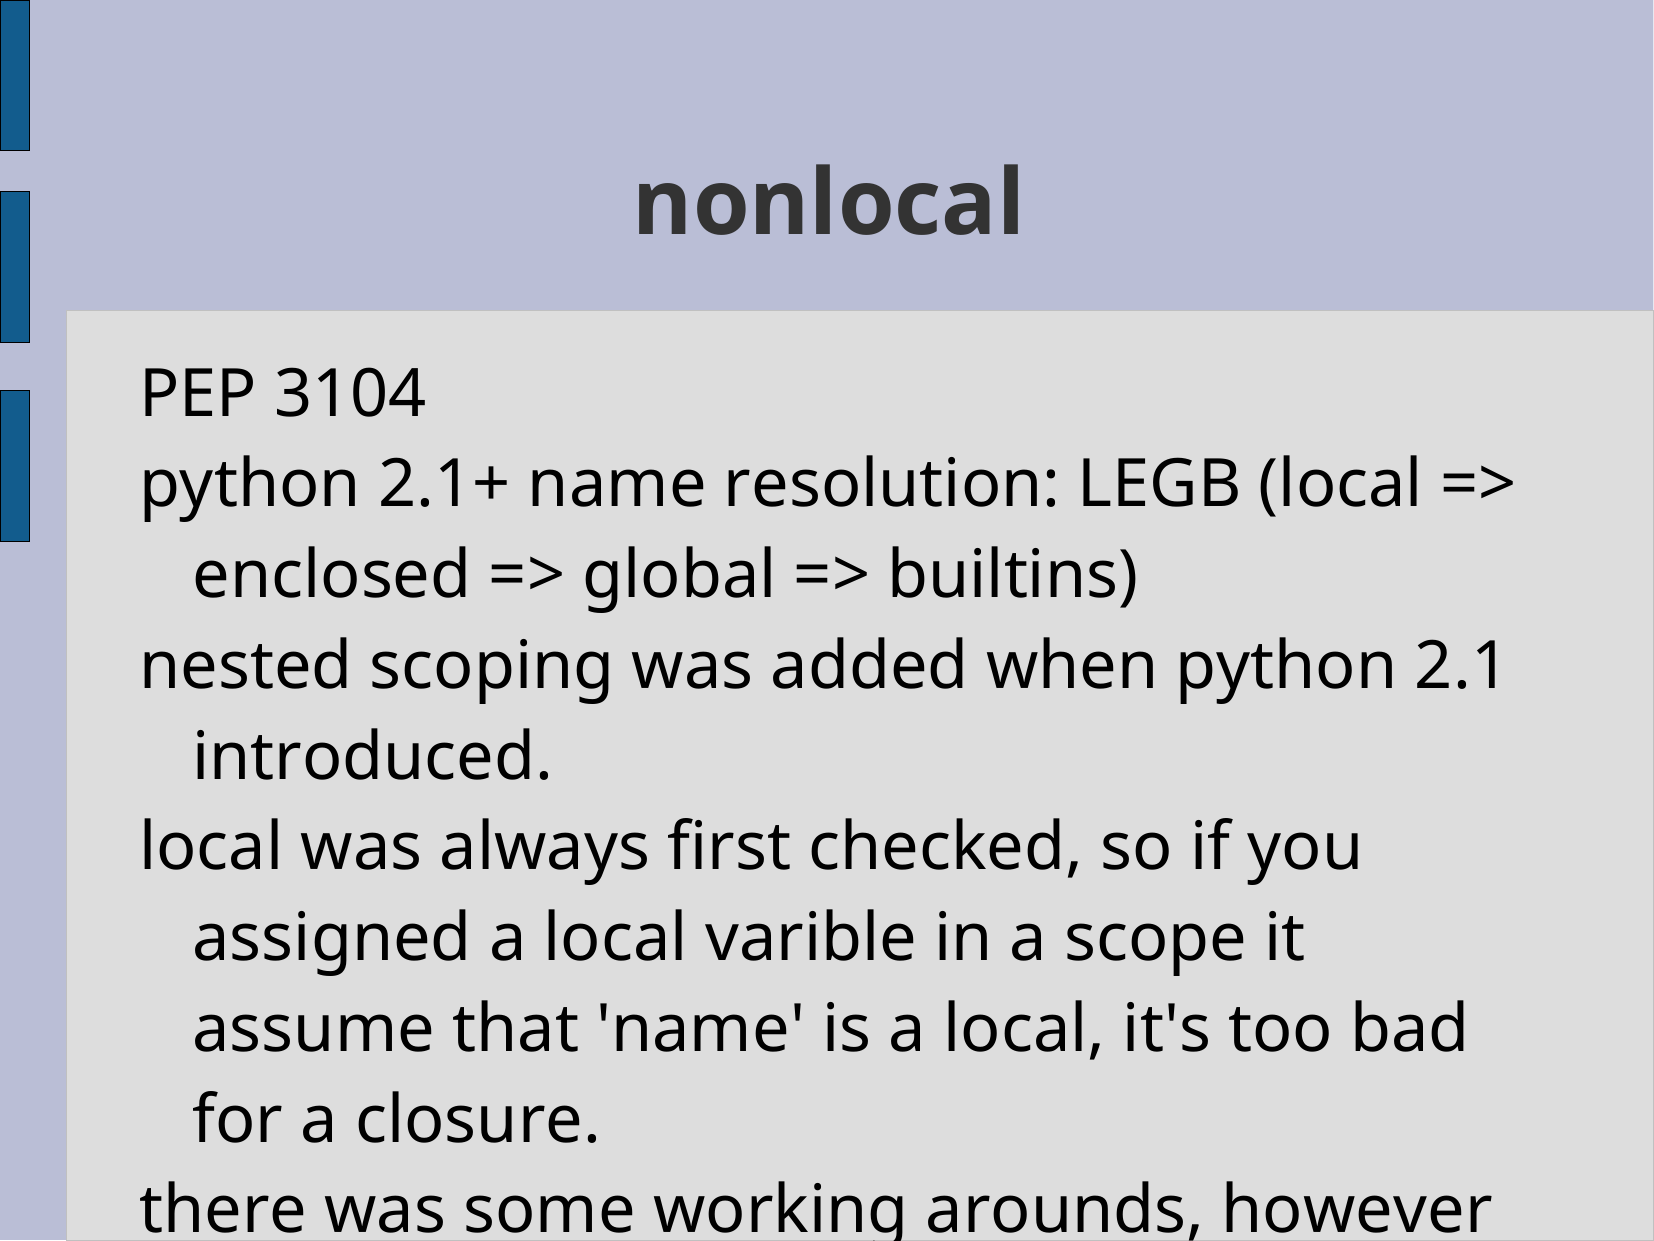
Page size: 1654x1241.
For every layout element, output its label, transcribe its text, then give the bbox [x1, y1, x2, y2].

title nonlocal [123, 102, 1536, 296]
list PEP 3104 python 2.1+ name resolution: LEGB (local => enclosed => global => builtins) nested scoping was added when python 2.1 introduced. local was always first checked, so if you assigned a local varible in a scope it assume that 'name' is a local, it's too bad for a closure. there was some working arounds, however python 3.0 add a keyword: nonlocal. [121, 344, 1534, 1226]
